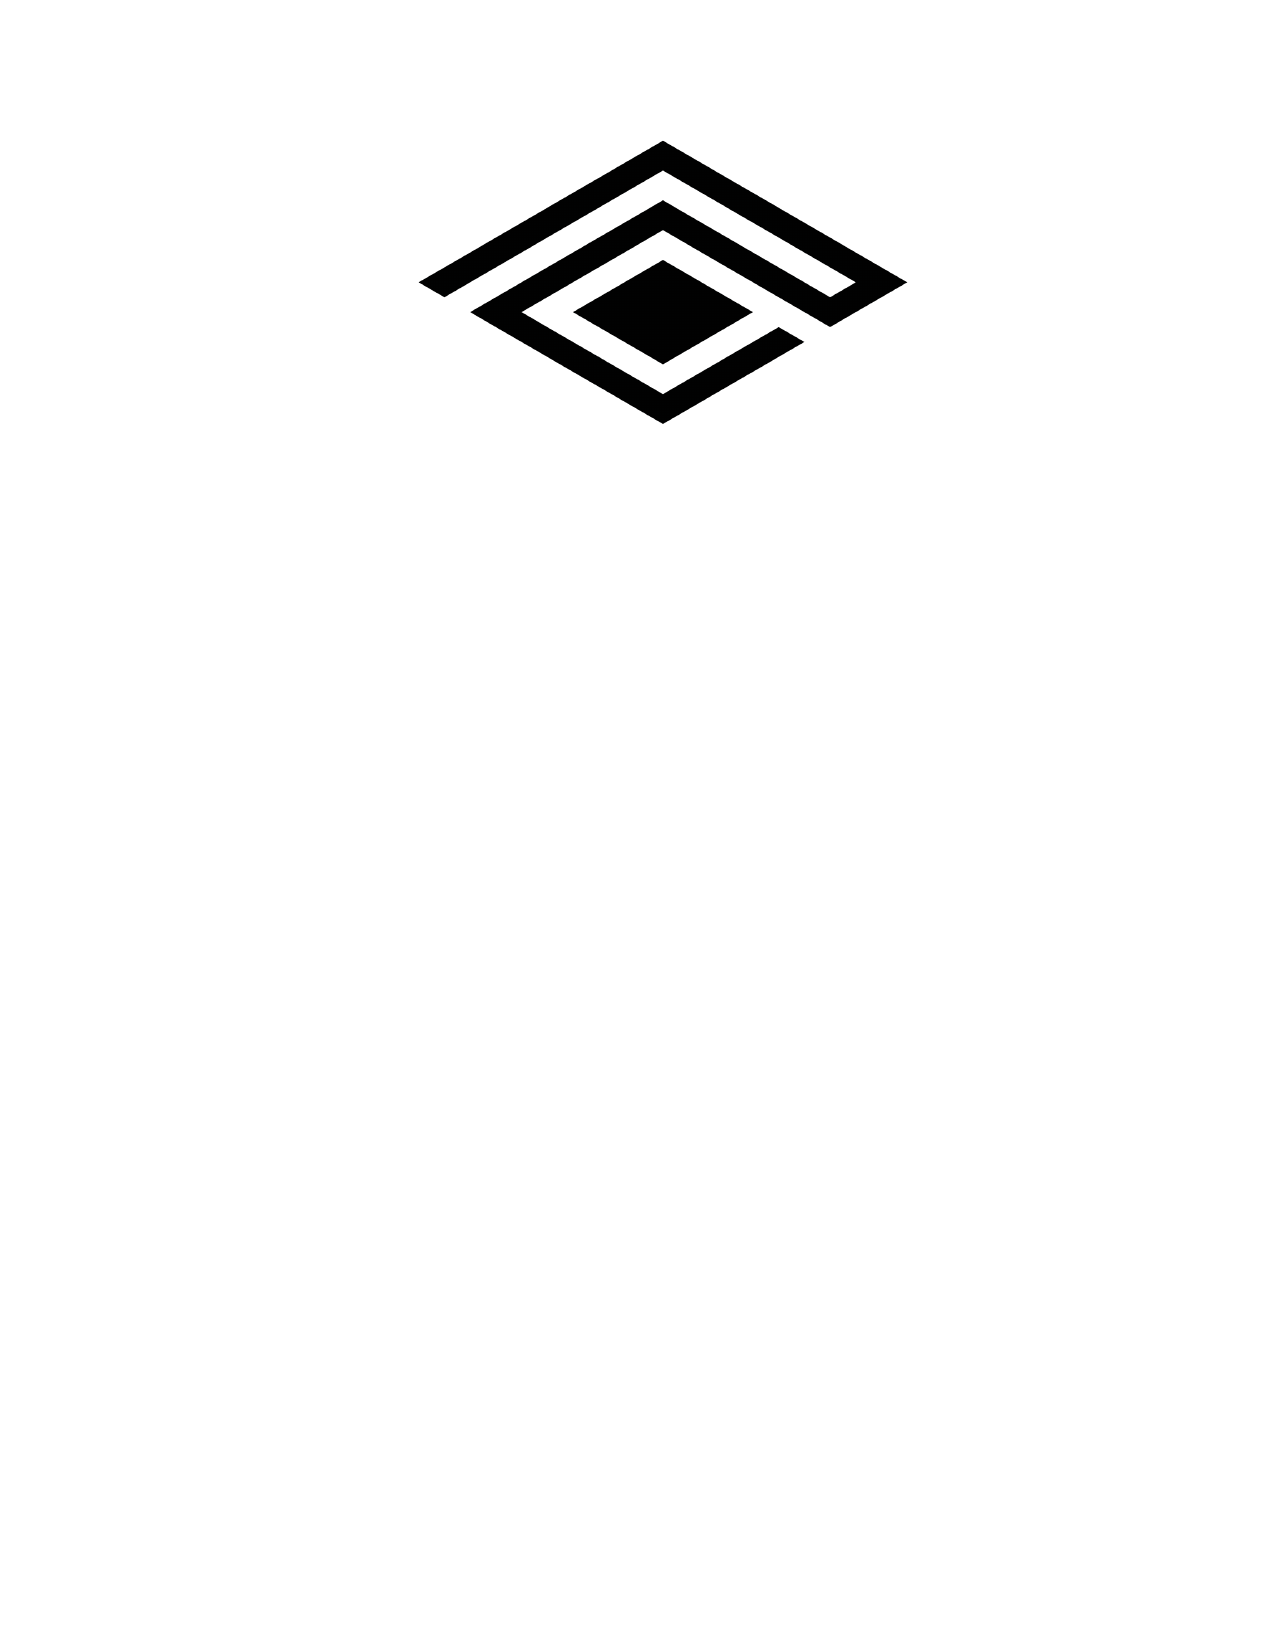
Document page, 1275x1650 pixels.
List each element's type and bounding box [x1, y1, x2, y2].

picture [283, 58, 992, 509]
